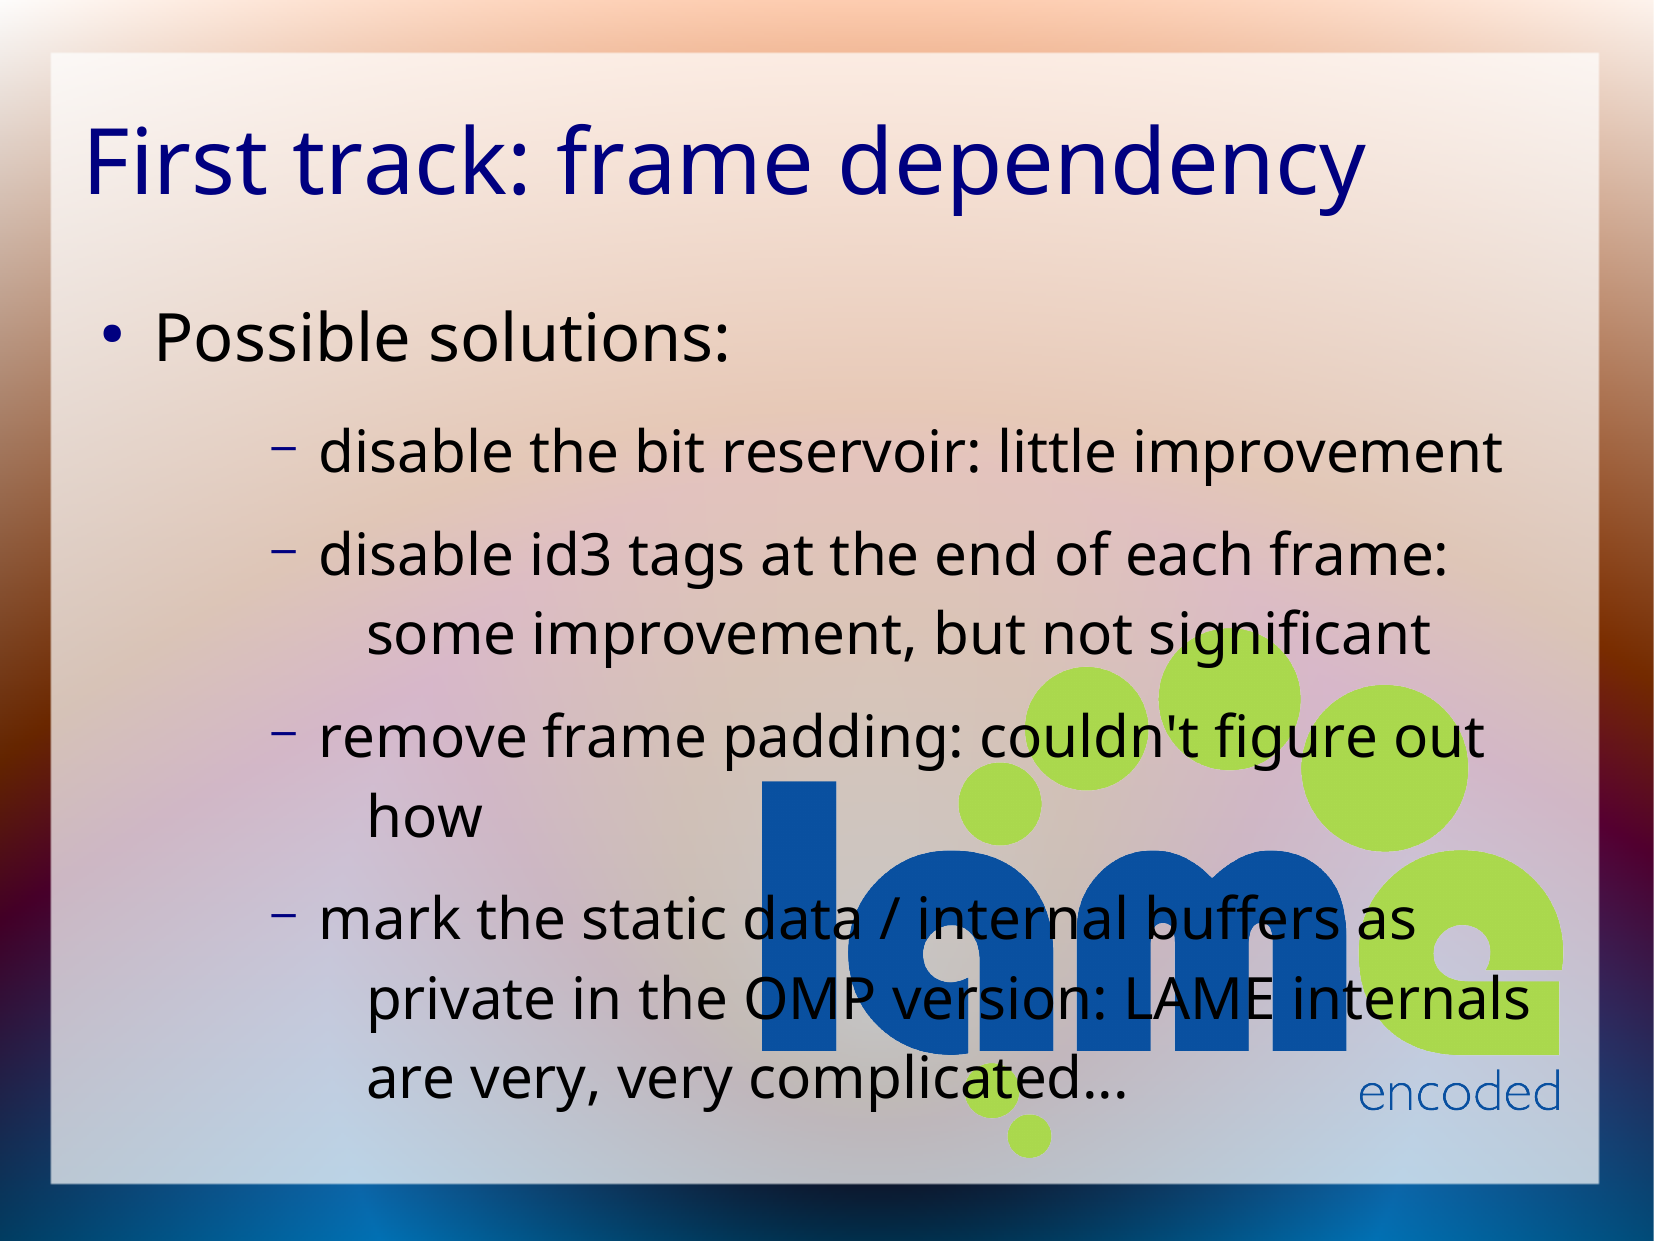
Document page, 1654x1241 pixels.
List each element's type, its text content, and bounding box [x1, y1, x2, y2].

picture [0, 0, 1654, 1241]
title First track: frame dependency [82, 62, 1571, 256]
list Possible solutions: disable the bit reservoir: little improvement disable id3 tags at the end of each frame: some improvement, but not significant remove frame padding: couldn't figure out how mark the static data / internal buffers as private in the OMP version: LAME internals are very, very complicated... [82, 290, 1571, 1114]
